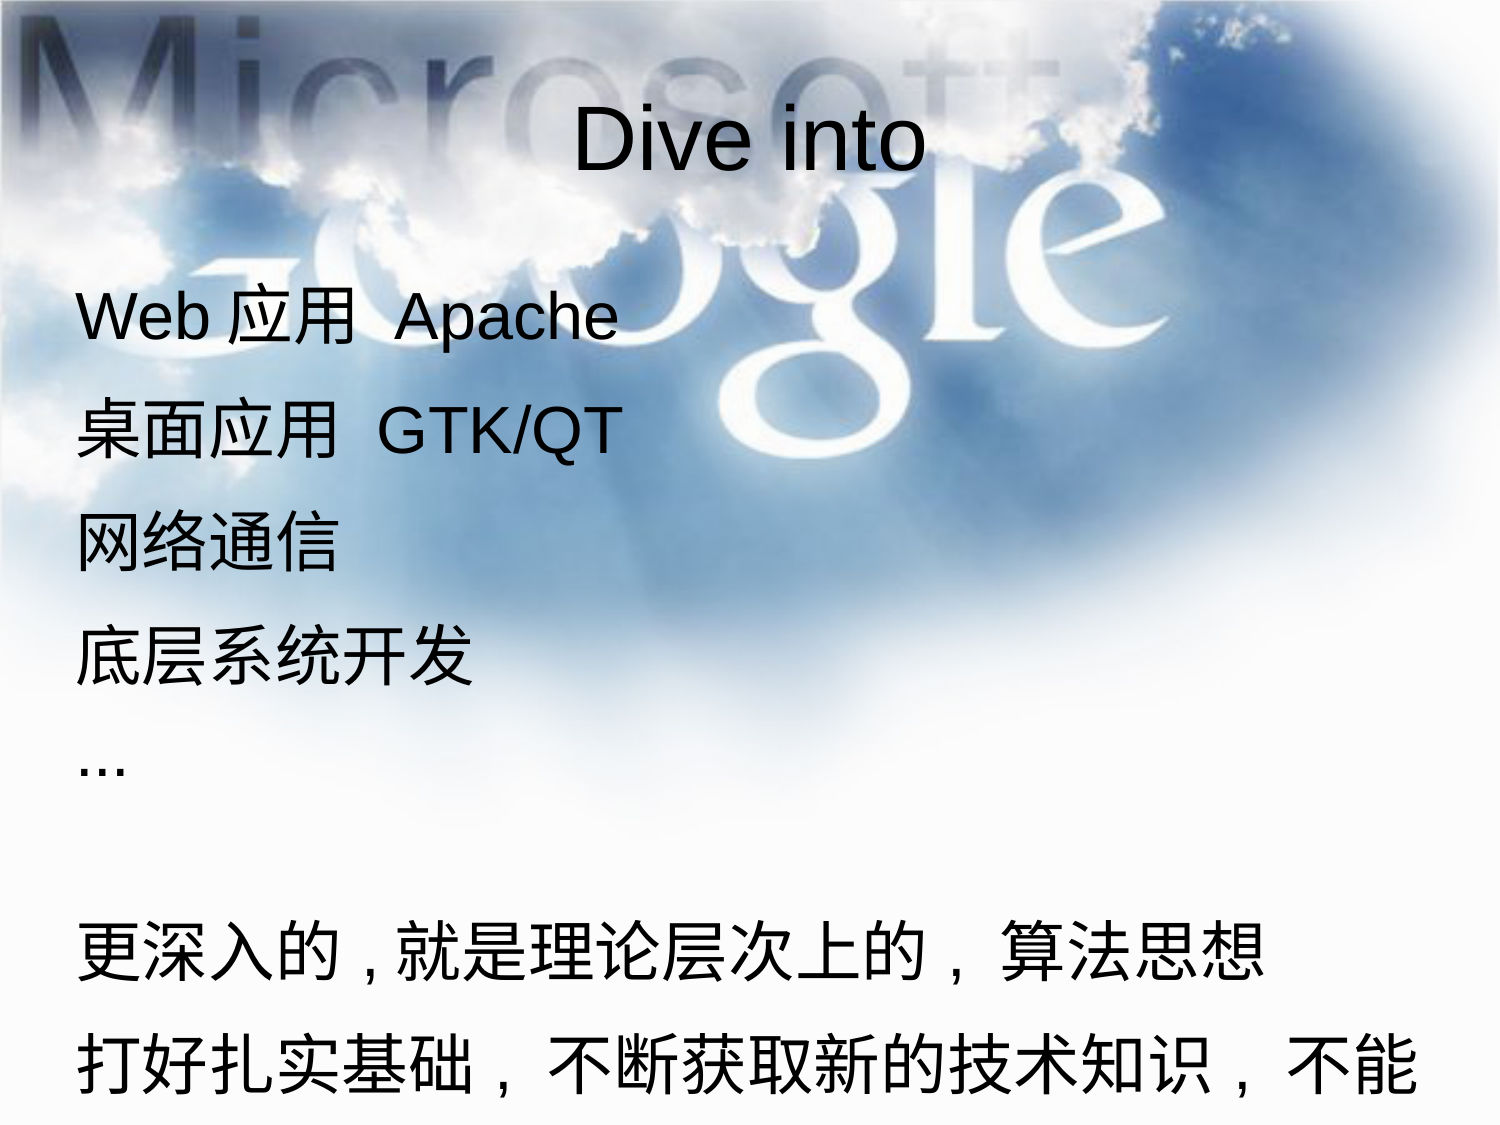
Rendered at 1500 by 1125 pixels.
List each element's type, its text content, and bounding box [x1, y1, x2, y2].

picture [0, 0, 1500, 1125]
list Web应用 Apache 桌面应用 GTK/QT 网络通信 底层系统开发 ... 更深入的,就是理论层次上的, 算法思想 打好扎实基础, 不断获取新的技术知识, 不能局限于书本上的内容. [75, 262, 1426, 1118]
title Dive into [75, 52, 1426, 226]
